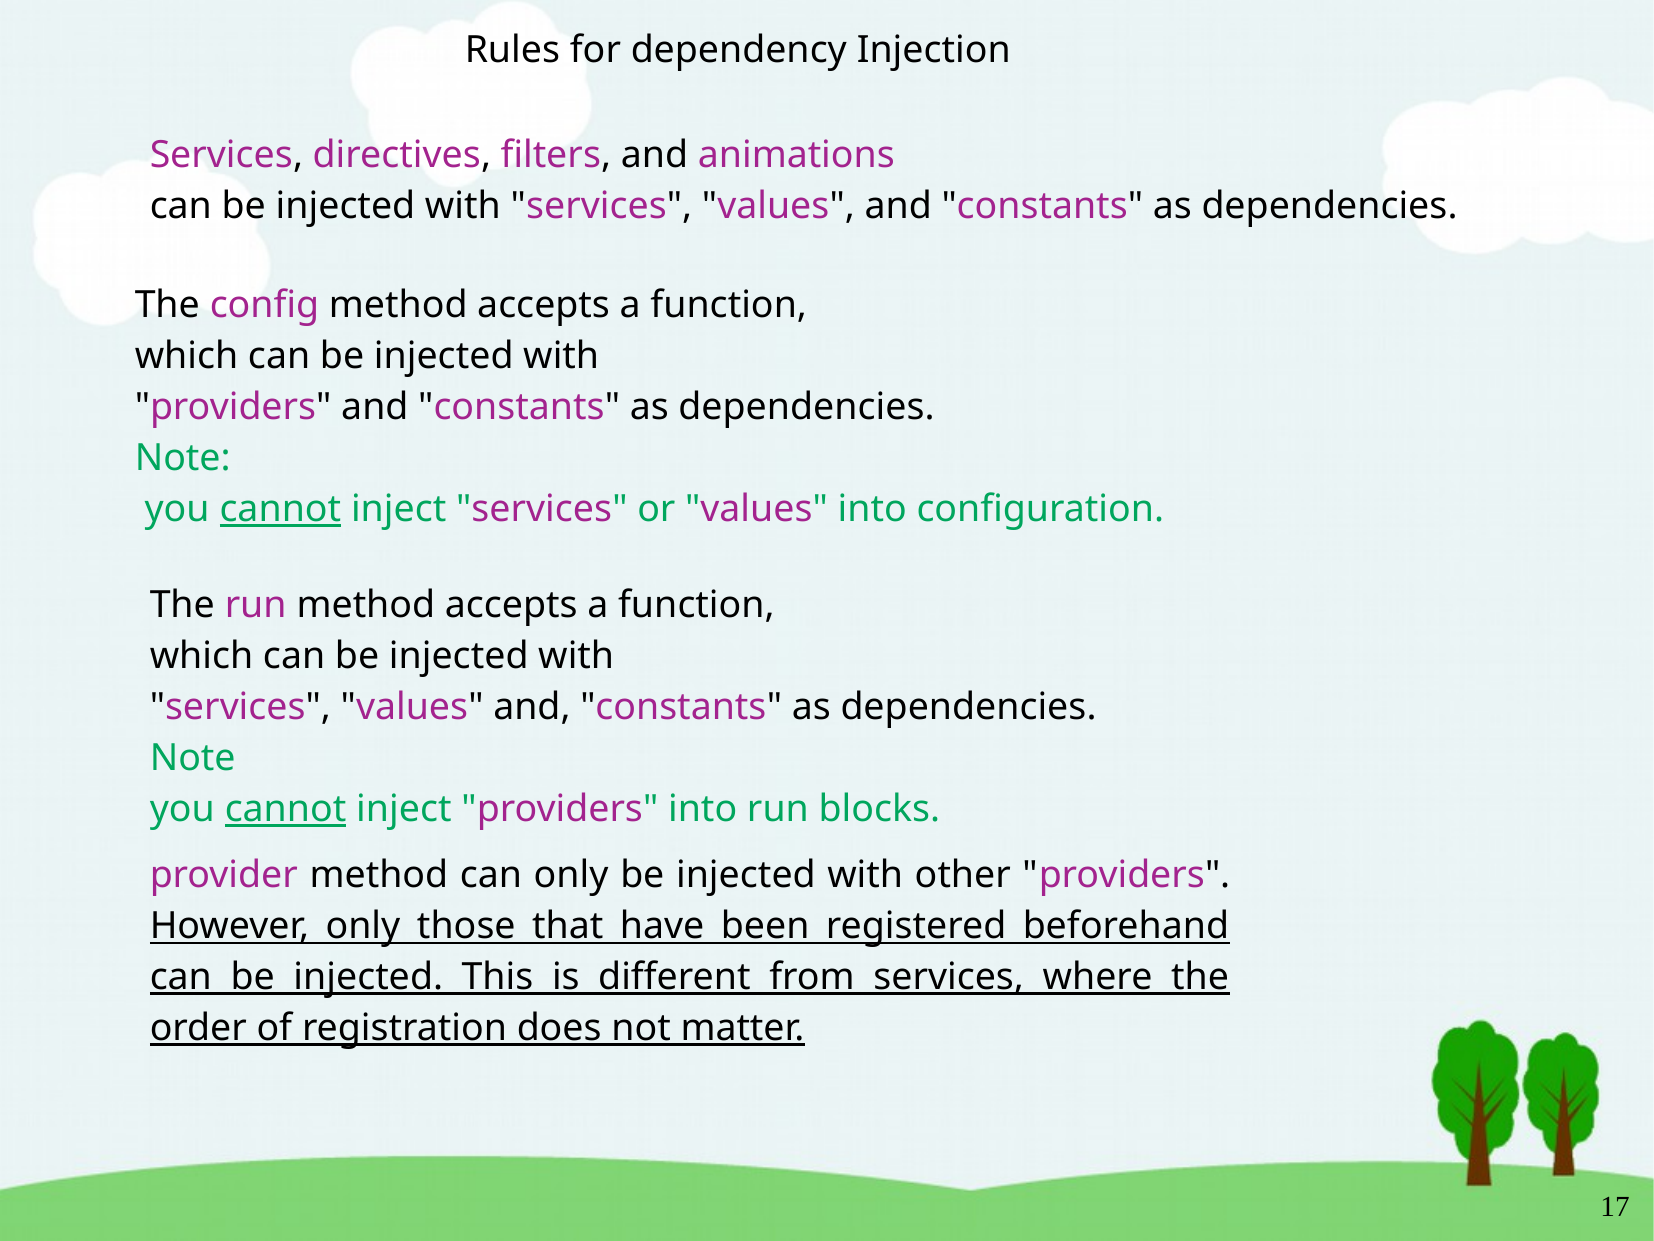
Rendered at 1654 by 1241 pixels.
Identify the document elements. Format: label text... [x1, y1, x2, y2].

text_box The run method accepts a function, which can be injected with "services", "values" and, "constants" as dependencies. Note you cannot inject "providers" into run blocks. [135, 570, 1456, 792]
text_box provider method can only be injected with other "providers". However, only those that have been registered beforehand can be injected. This is different from services, where the order of registration does not matter. [135, 840, 1246, 1021]
text_box The config method accepts a function, which can be injected with "providers" and "constants" as dependencies. Note: you cannot inject "services" or "values" into configuration. [120, 270, 1471, 492]
text_box Services, directives, filters, and animations can be injected with "services", "values", and "constants" as dependencies. [135, 120, 1531, 556]
picture [0, 0, 1654, 1241]
text_box Rules for dependency Injection [300, 15, 1426, 72]
